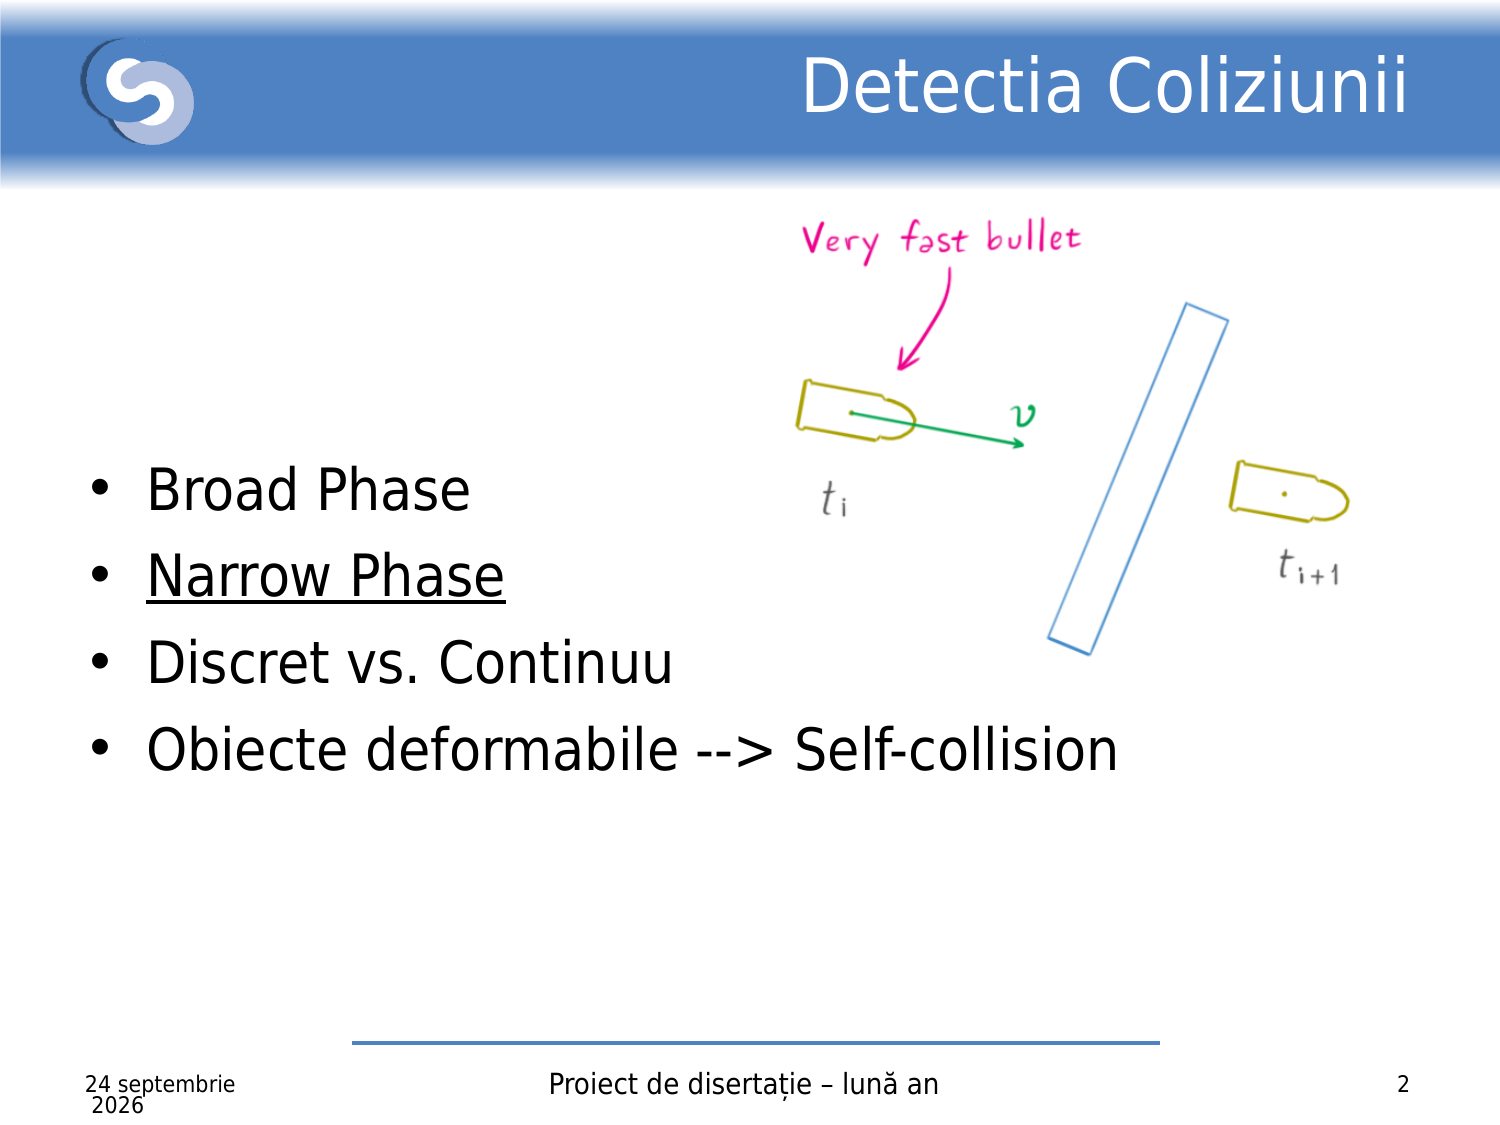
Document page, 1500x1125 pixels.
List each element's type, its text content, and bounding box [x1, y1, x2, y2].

list Broad Phase Narrow Phase Discret vs. Continuu Obiecte deformabile --> Self-collision [75, 217, 1426, 1016]
picture [0, 0, 1500, 189]
picture [708, 205, 1447, 709]
title Detectia Coliziunii [199, 11, 1425, 155]
